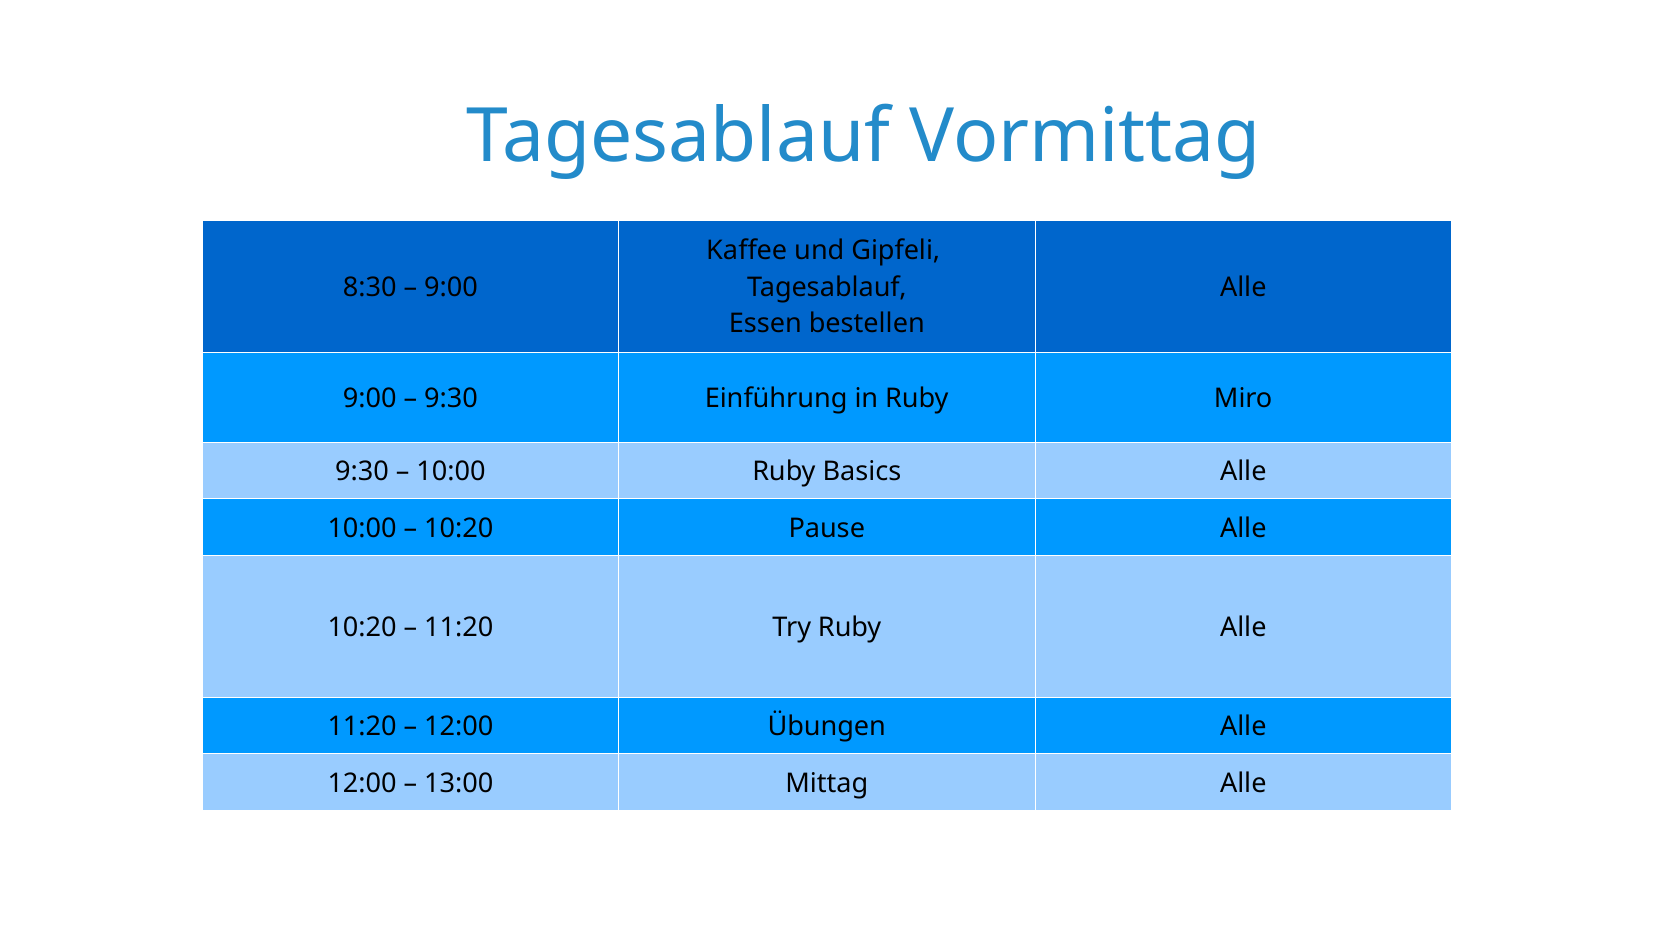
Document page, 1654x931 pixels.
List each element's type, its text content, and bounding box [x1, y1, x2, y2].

table_cell Alle [1036, 698, 1451, 753]
title Tagesablauf Vormittag [466, 65, 1282, 184]
table_header Alle [1036, 221, 1451, 352]
table_cell Alle [1036, 499, 1451, 555]
table_cell Alle [1036, 443, 1451, 498]
table_cell 10:00 – 10:20 [203, 499, 618, 555]
table_cell Alle [1036, 754, 1451, 810]
table_header Kaffee und Gipfeli, Tagesablauf, Essen bestellen [619, 221, 1035, 352]
table_cell 10:20 – 11:20 [203, 556, 618, 697]
table_cell Ruby Basics [619, 443, 1035, 498]
table_cell Try Ruby [619, 556, 1035, 697]
table_cell 12:00 – 13:00 [203, 754, 618, 810]
table_cell Miro [1036, 353, 1451, 442]
table_cell 9:00 – 9:30 [203, 353, 618, 442]
table_cell Pause [619, 499, 1035, 555]
table_cell Einführung in Ruby [619, 353, 1035, 442]
table_cell Alle [1036, 556, 1451, 697]
table_cell 9:30 – 10:00 [203, 443, 618, 498]
table_cell Mittag [619, 754, 1035, 810]
table_cell 11:20 – 12:00 [203, 698, 618, 753]
table_header 8:30 – 9:00 [203, 221, 618, 352]
table_cell Übungen [619, 698, 1035, 753]
